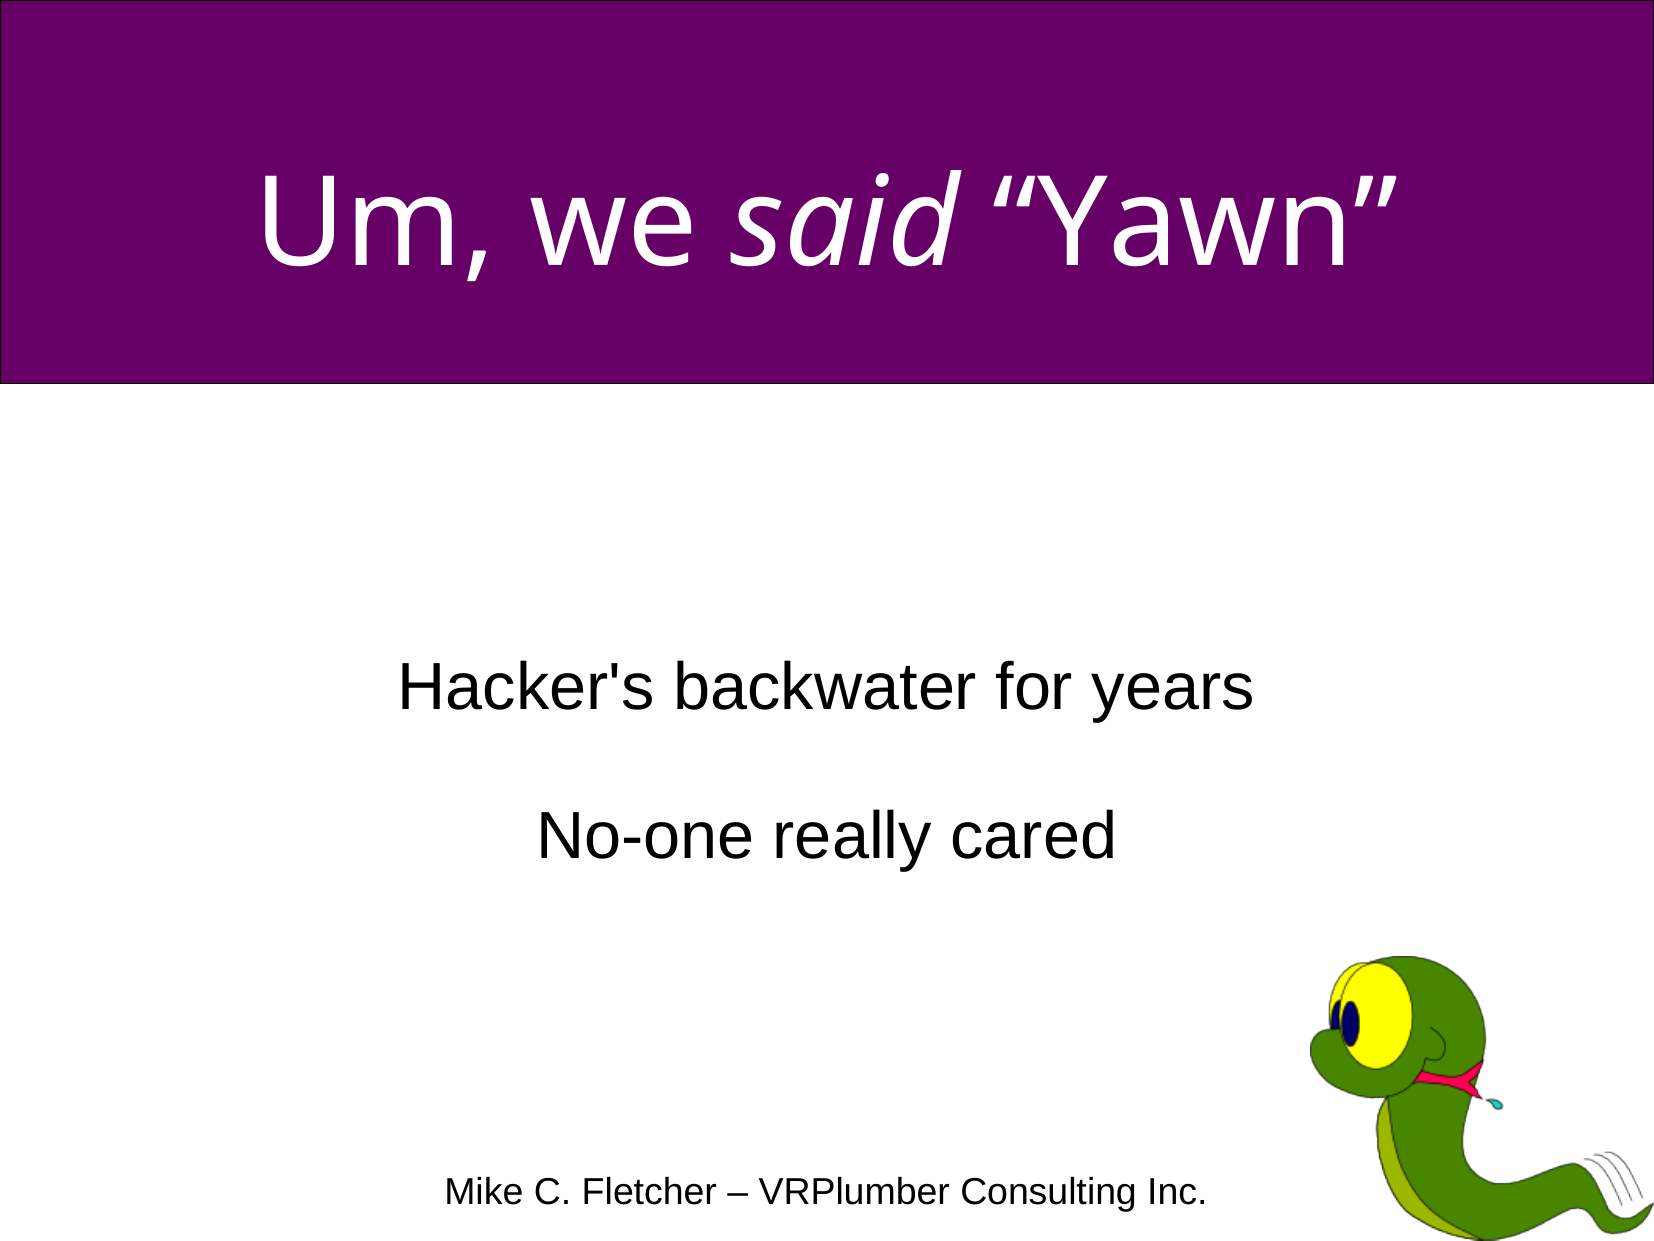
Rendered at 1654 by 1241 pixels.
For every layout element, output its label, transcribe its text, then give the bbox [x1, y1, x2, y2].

title Um, we said “Yawn” [82, 56, 1571, 377]
picture [1310, 956, 1654, 1241]
subtitle Hacker's backwater for years No-one really cared [82, 420, 1571, 1102]
